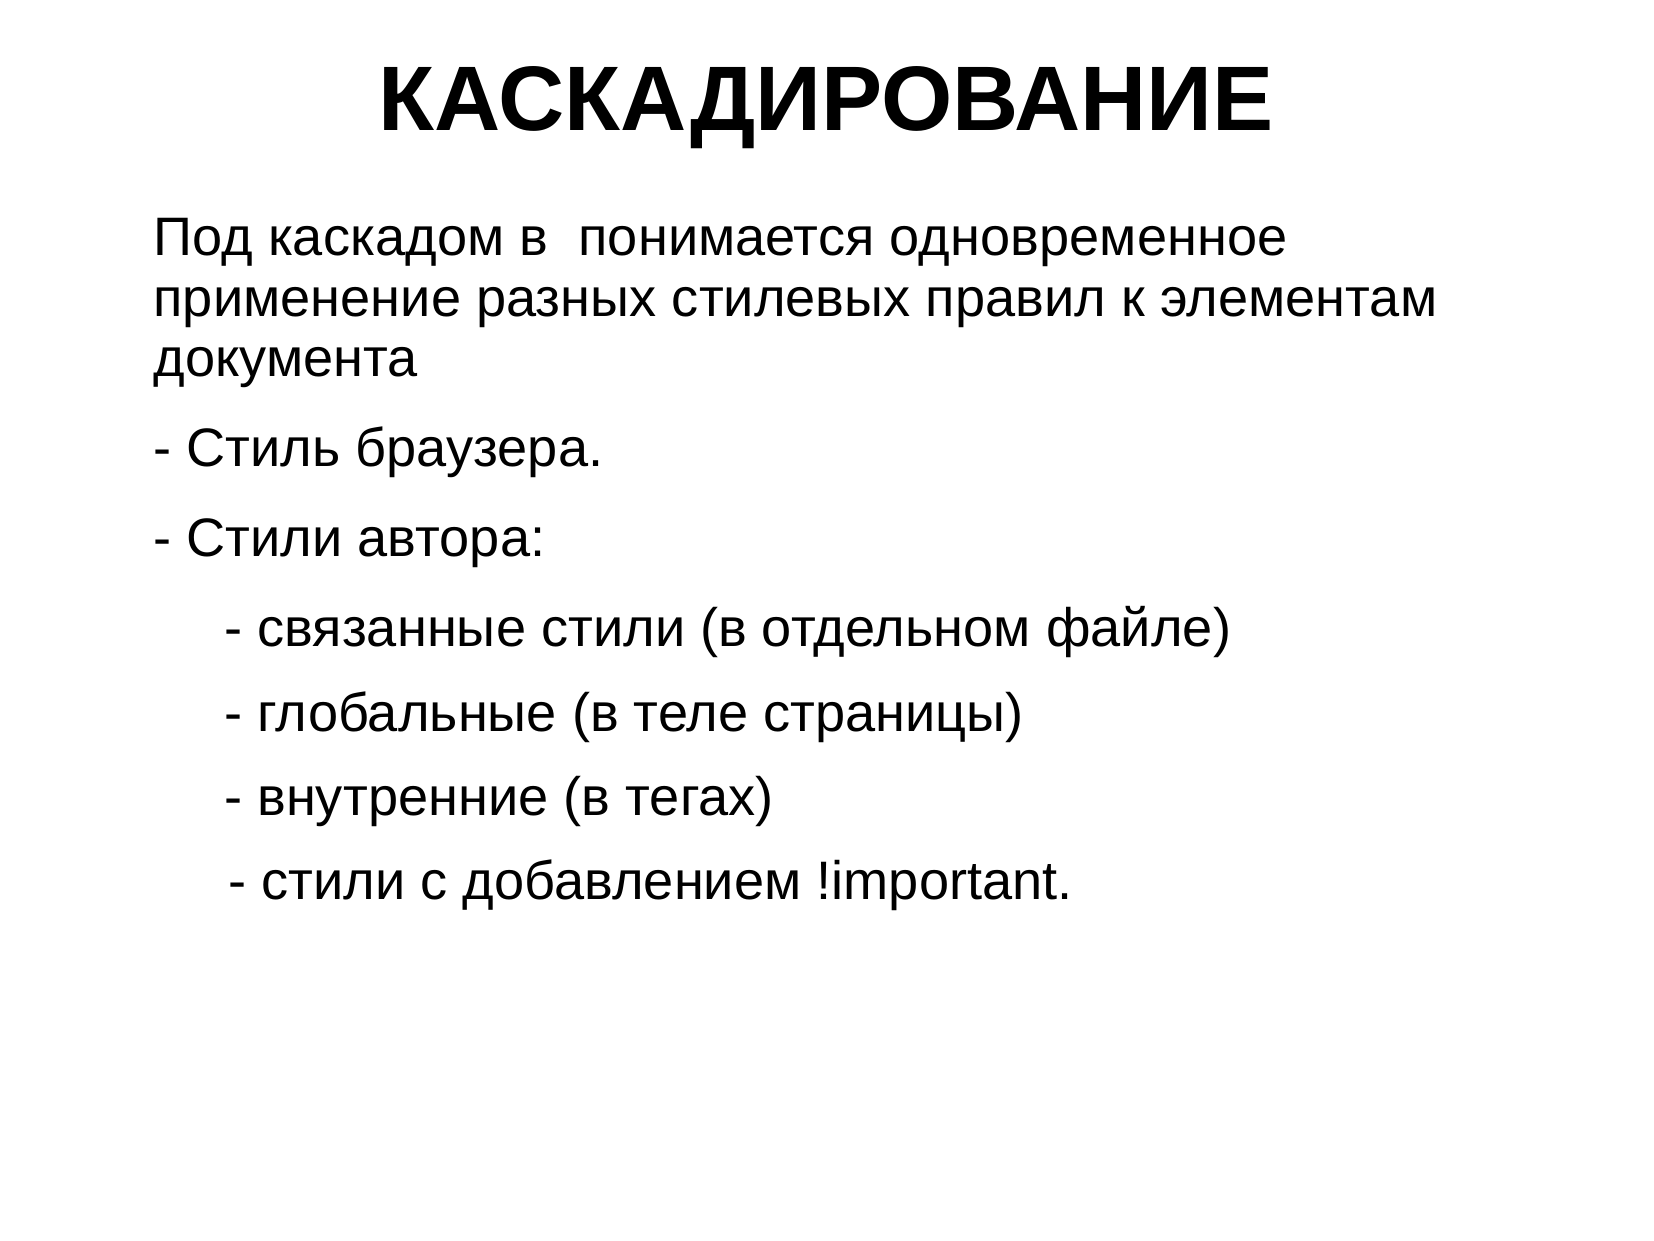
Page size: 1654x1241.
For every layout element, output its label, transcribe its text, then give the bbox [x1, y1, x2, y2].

title КАСКАДИРОВАНИЕ [82, 47, 1571, 150]
list Под каскадом в понимается одновременное применение разных стилевых правил к элементам документа - Стиль браузера. - Стили автора: - связанные стили (в отдельном файле) - глобальные (в теле страницы) - внутренние (в тегах) - стили с добавлением !important. [82, 206, 1571, 1152]
